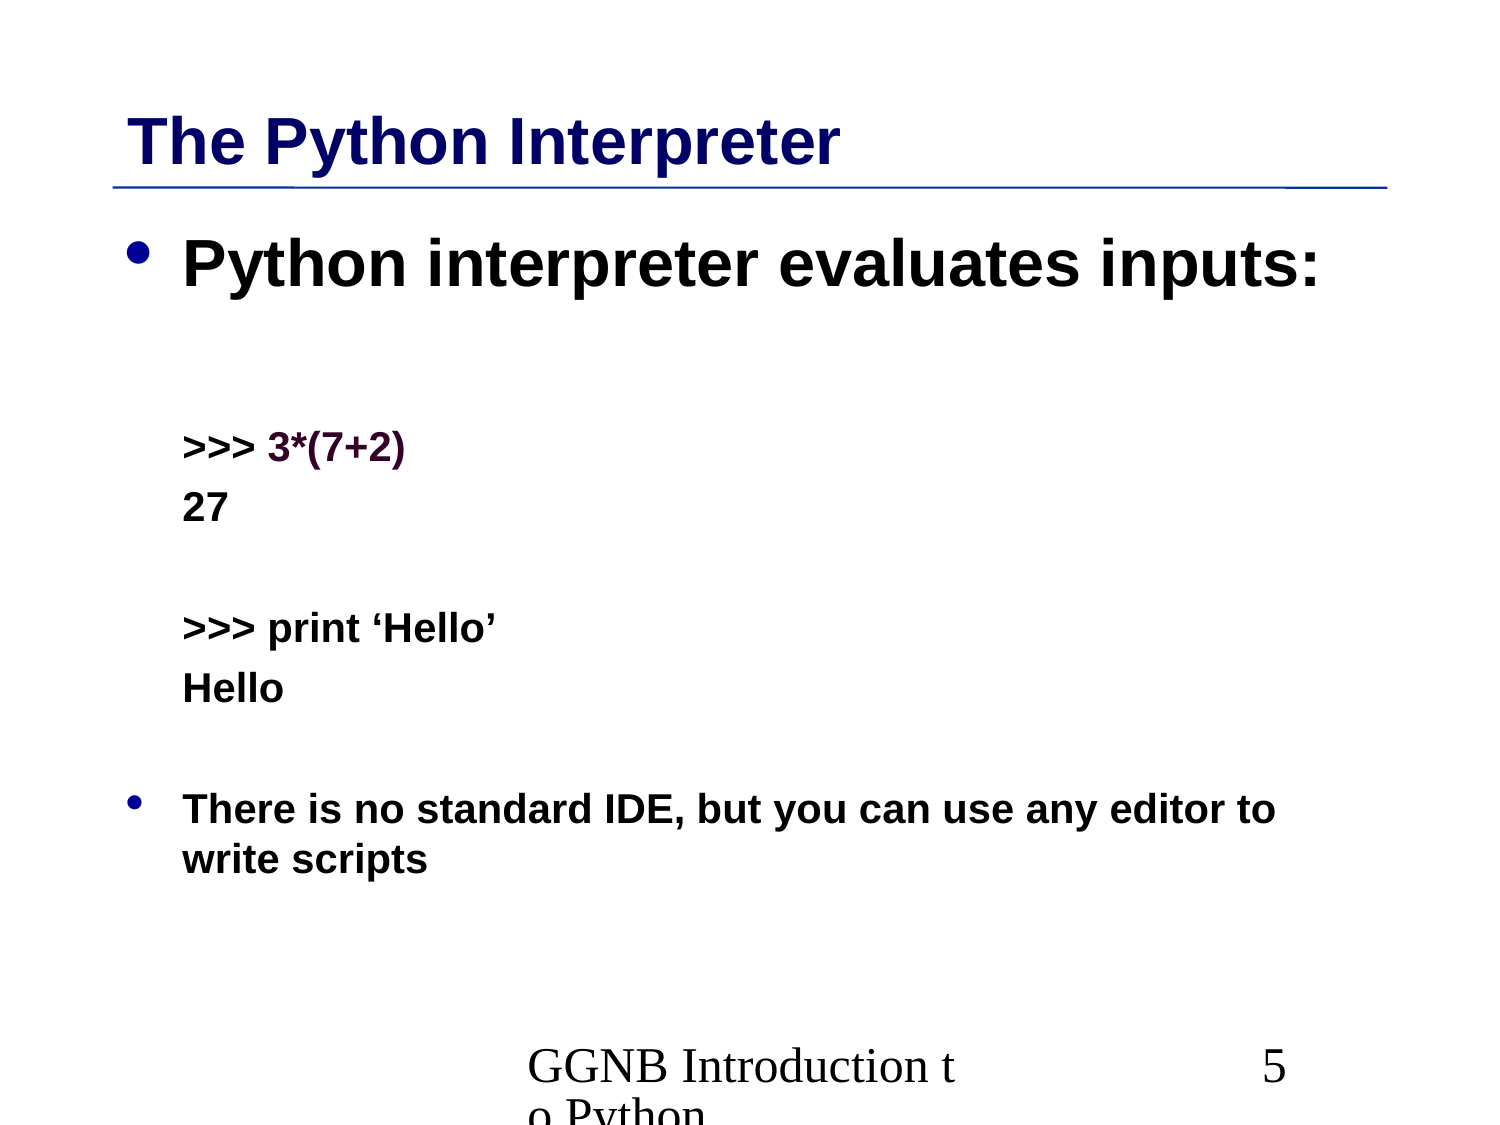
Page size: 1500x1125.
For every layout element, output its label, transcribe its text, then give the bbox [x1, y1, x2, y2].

title The Python Interpreter [112, 89, 1388, 185]
list Python interpreter evaluates inputs: >>> 3*(7+2) 27 >>> print ‘Hello’ Hello There is no standard IDE, but you can use any editor to write scripts [112, 212, 1388, 963]
